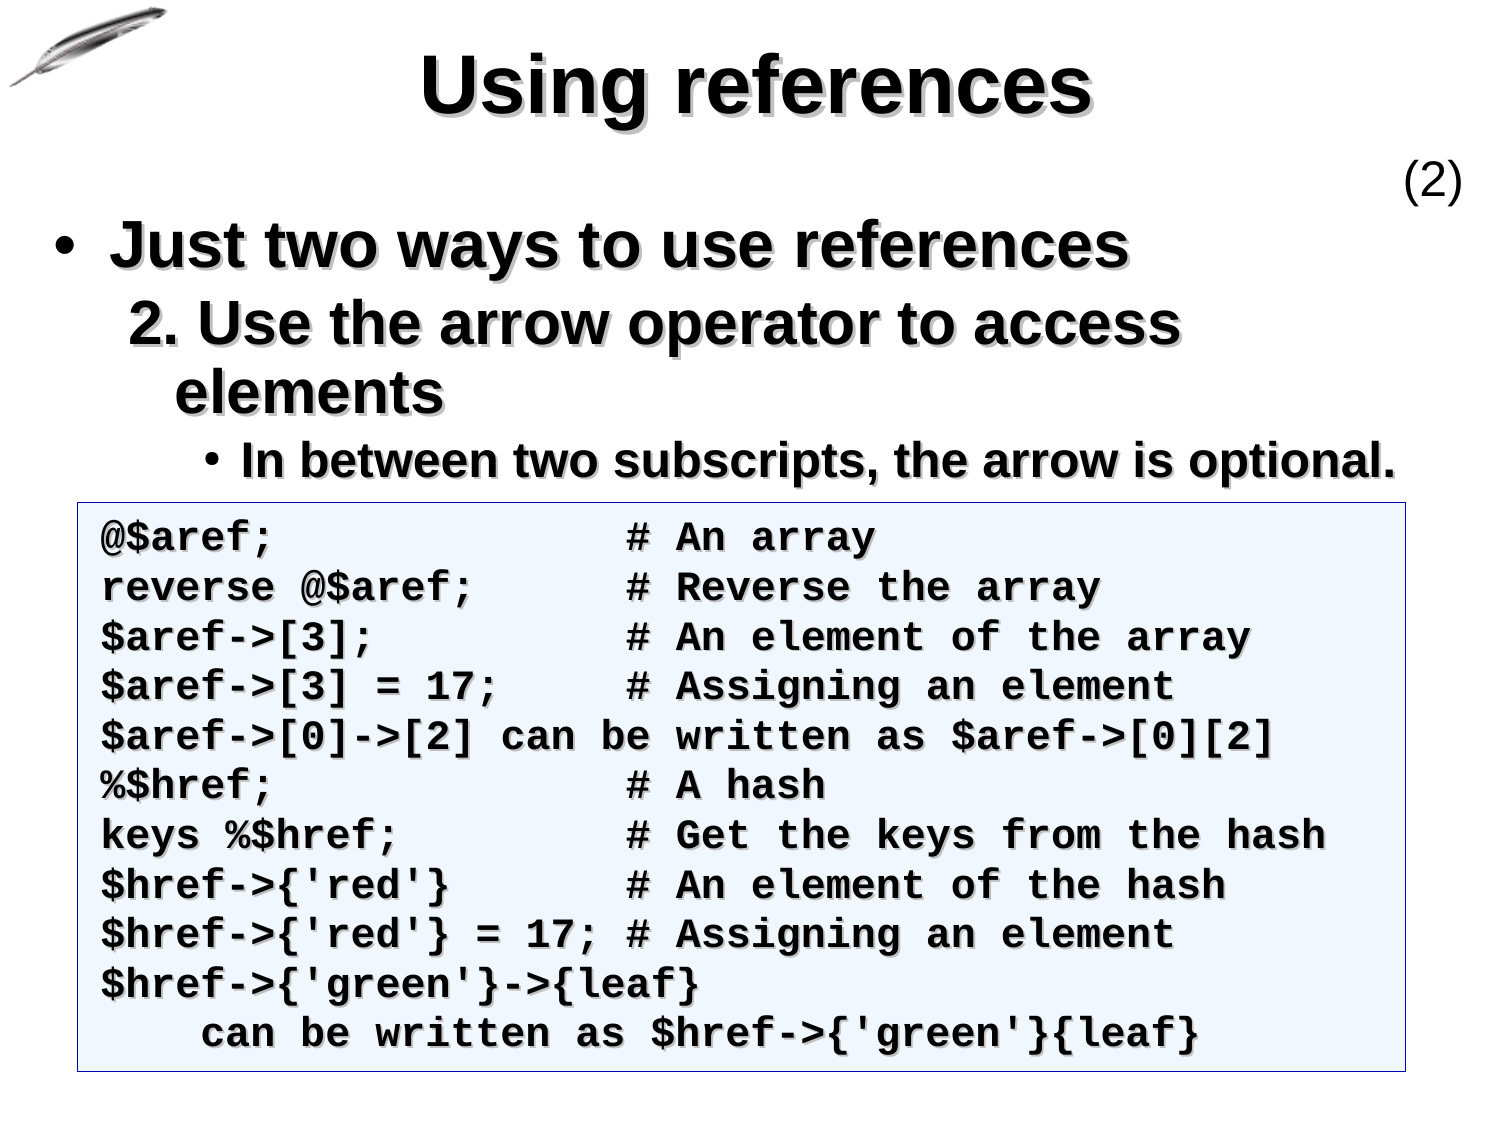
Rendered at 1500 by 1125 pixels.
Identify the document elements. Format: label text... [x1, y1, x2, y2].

title Using references [419, 0, 1459, 179]
list Just two ways to use references Use the arrow operator to access elements In between two subscripts, the arrow is optional. [53, 207, 1447, 1084]
text_box @$aref; # An array reverse @$aref; # Reverse the array $aref->[3]; # An element of the array $aref->[3] = 17; # Assigning an element $aref->[0]->[2] can be written as $aref->[0][2] %$href; # A hash keys %$href; # Get the keys from the hash $href->{'red'} # An element of the hash $href->{'red'} = 17; # Assigning an element $href->{'green'}->{leaf} can be written as $href->{'green'}{leaf} [76, 501, 1406, 1072]
text_box (2) [1387, 141, 1479, 213]
picture [5, 5, 173, 89]
